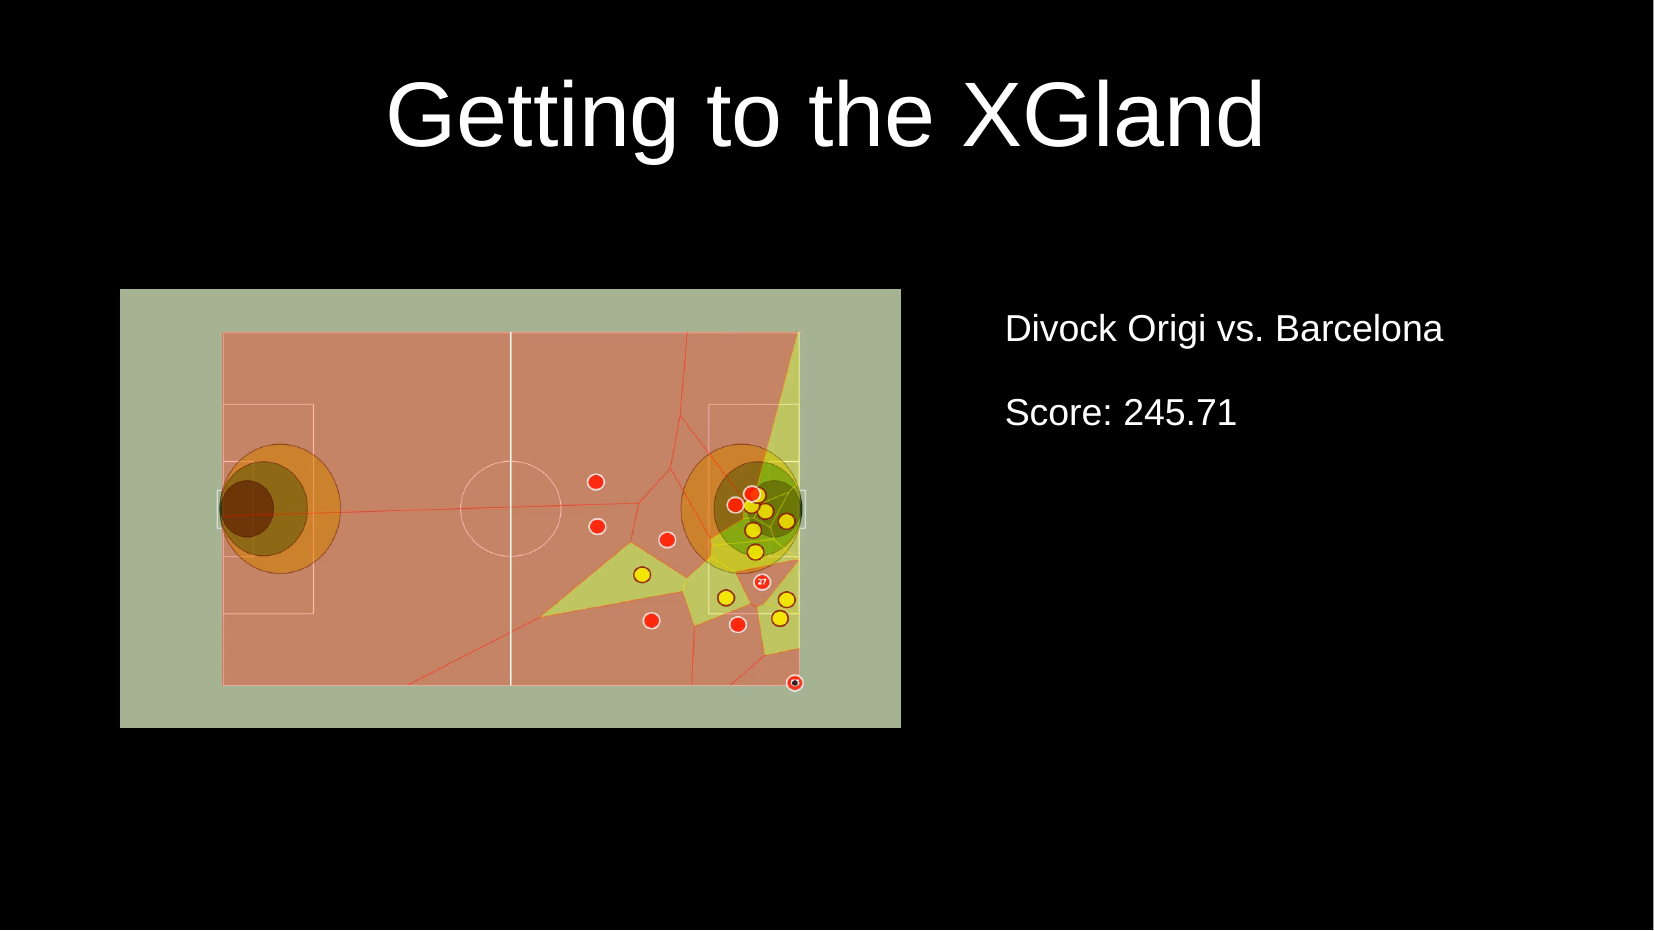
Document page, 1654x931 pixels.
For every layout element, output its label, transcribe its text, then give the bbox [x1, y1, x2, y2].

title Getting to the XGland [82, 37, 1571, 193]
text_box [120, 288, 902, 729]
text_box Divock Origi vs. Barcelona Score: 245.71 [990, 300, 1531, 441]
